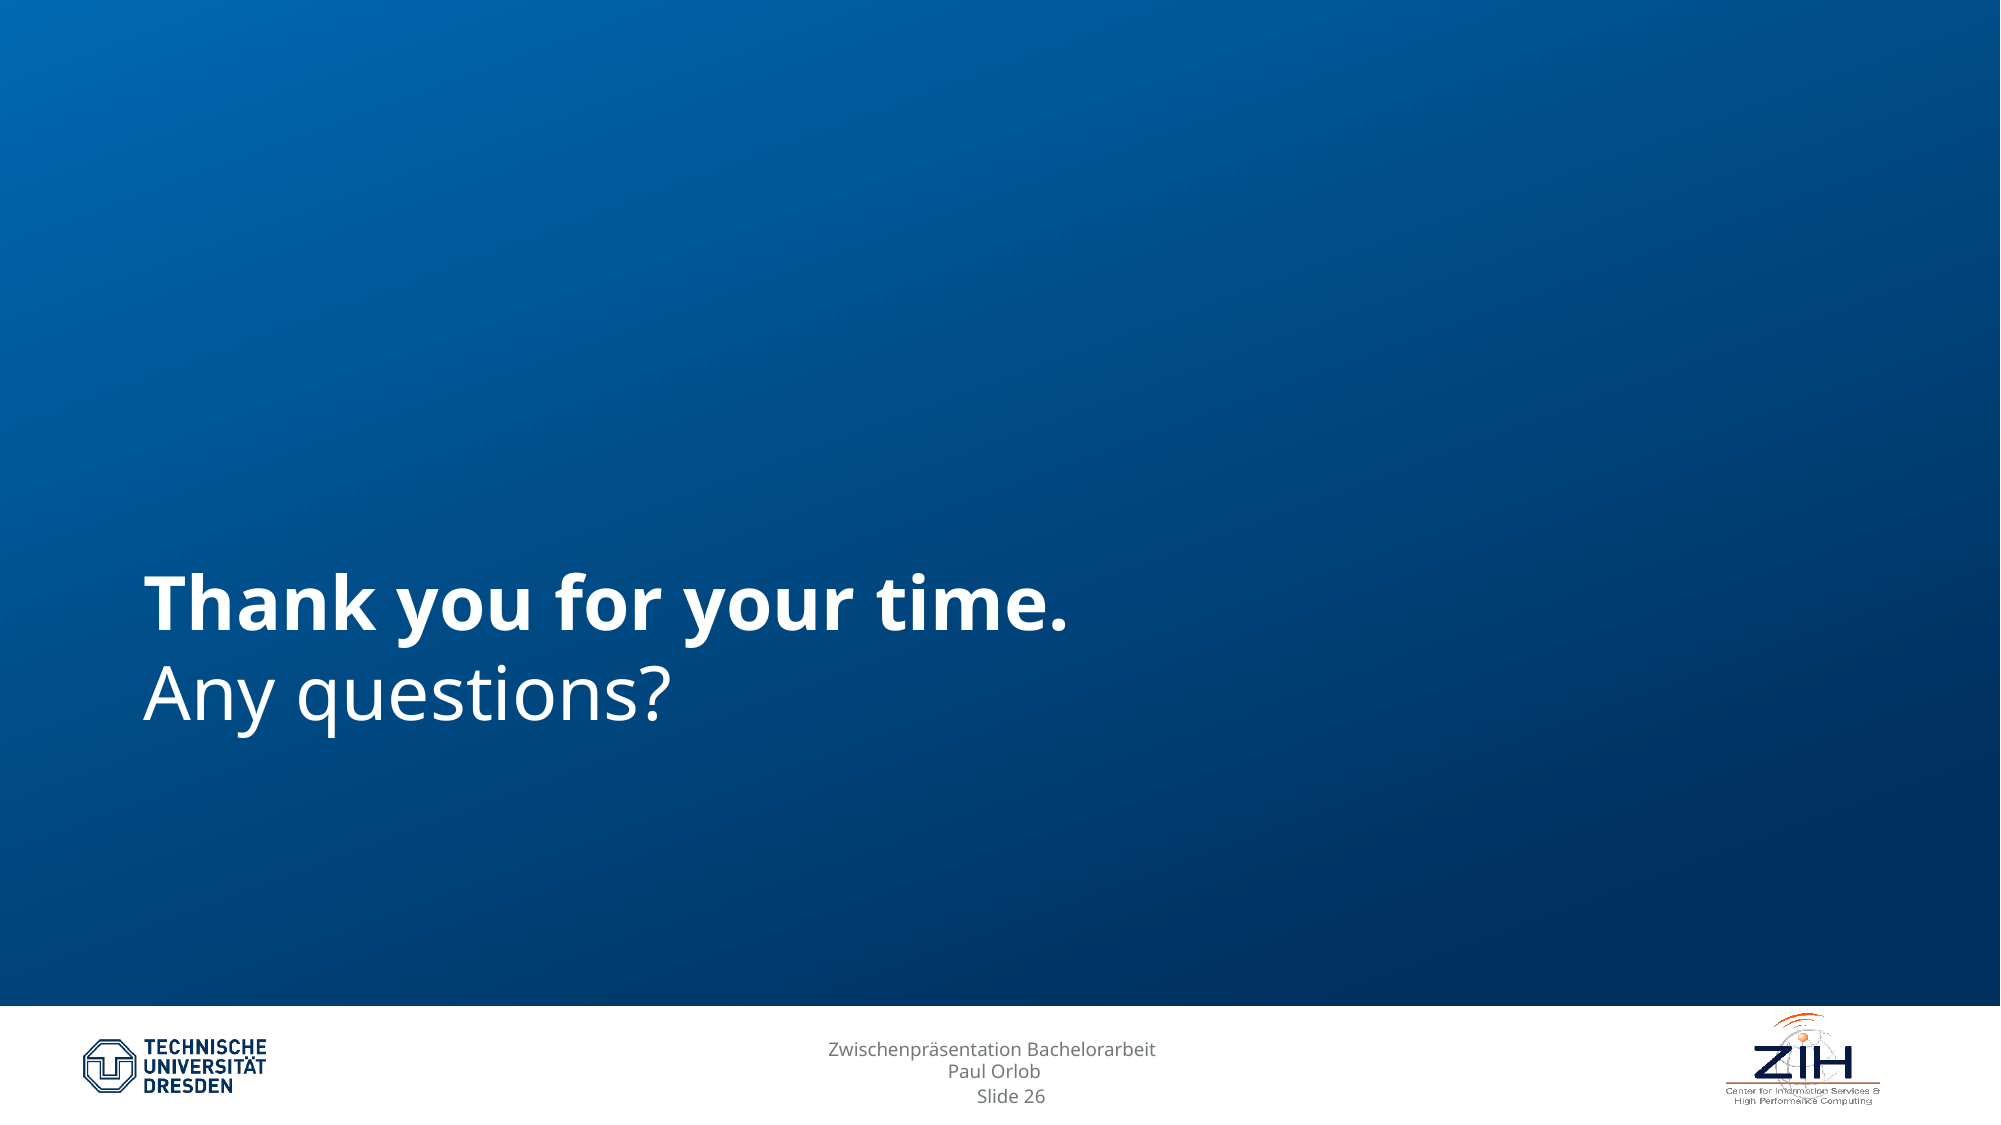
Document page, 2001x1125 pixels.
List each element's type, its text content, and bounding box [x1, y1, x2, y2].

picture [83, 1039, 266, 1093]
picture [1726, 1013, 1880, 1105]
title Thank you for your time. Any questions? [143, 555, 1880, 753]
